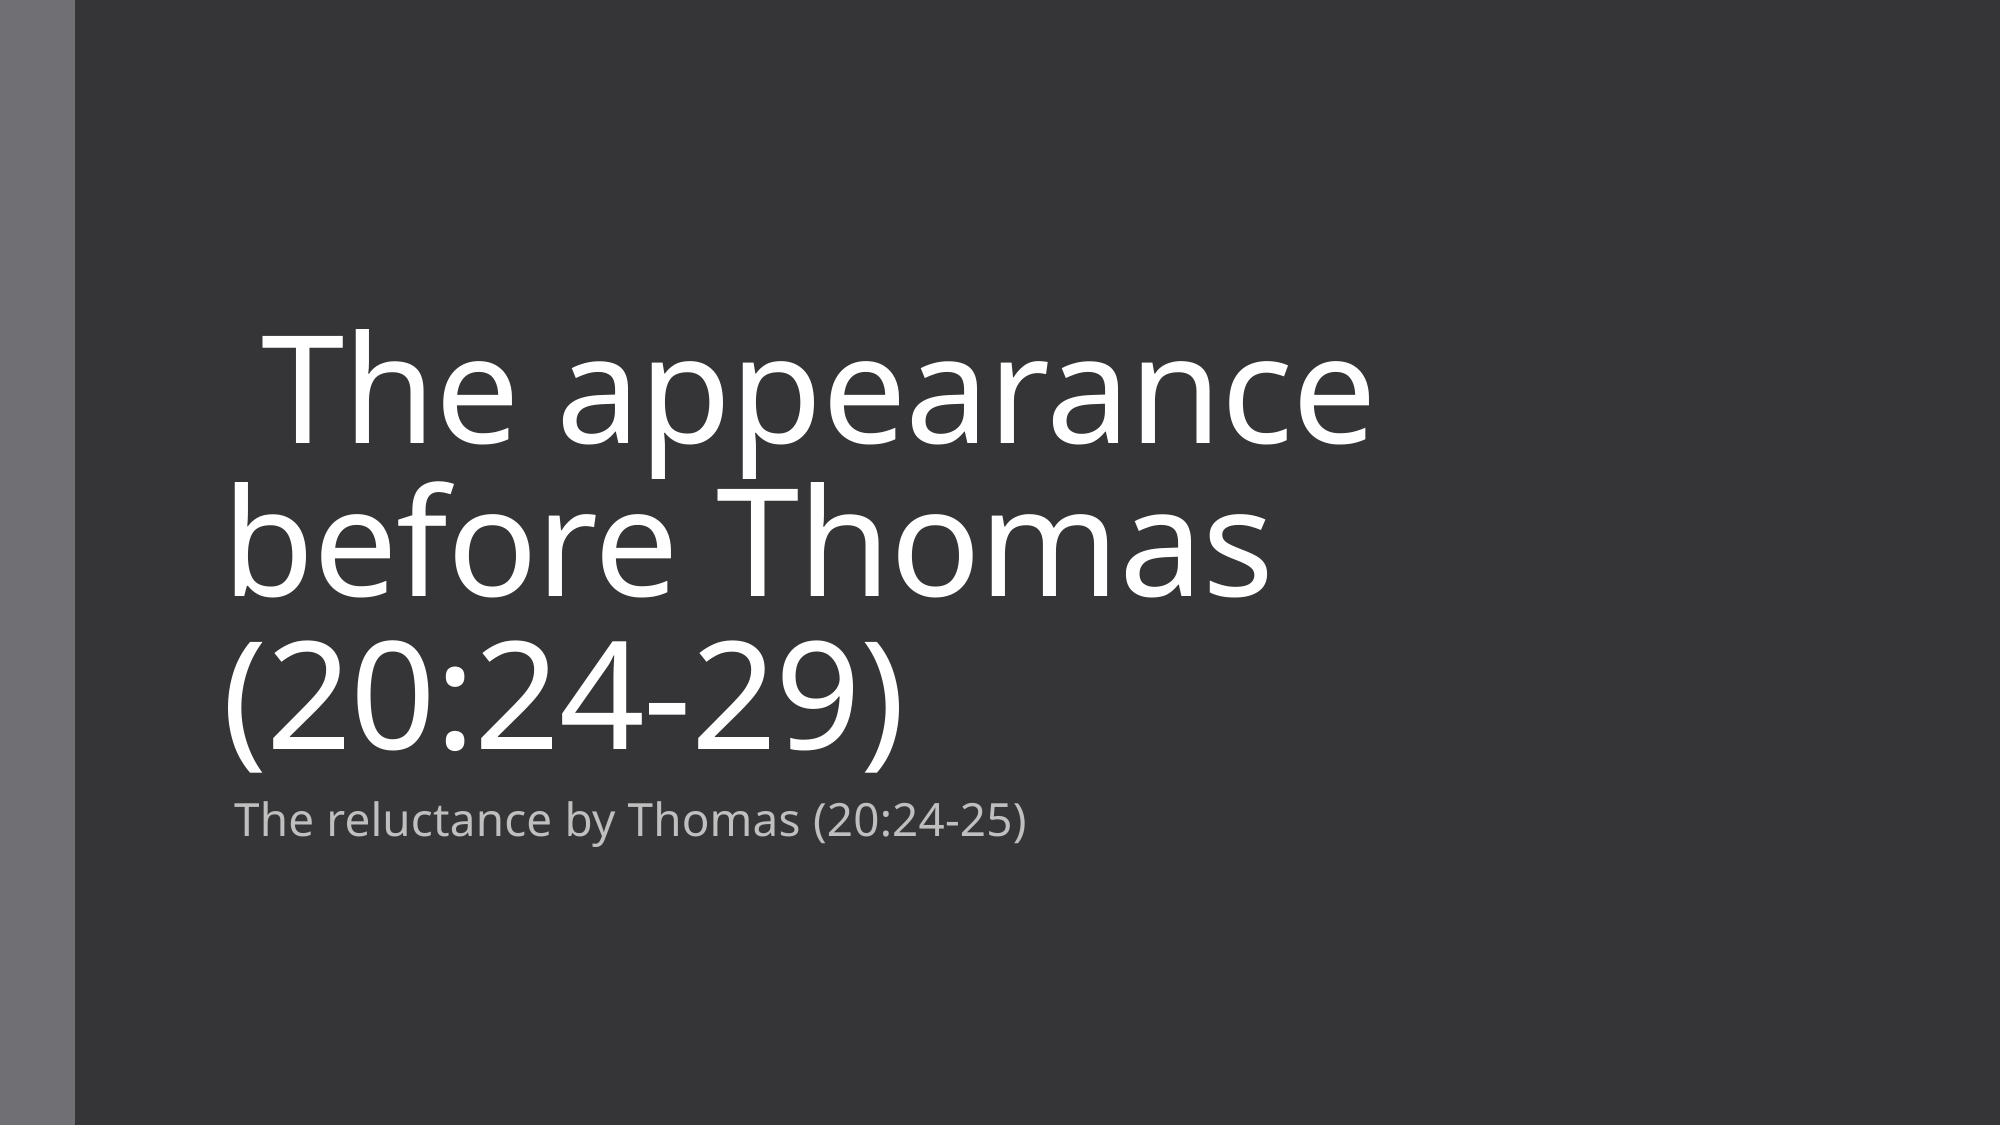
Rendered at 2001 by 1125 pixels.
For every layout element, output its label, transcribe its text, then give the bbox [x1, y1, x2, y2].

title The appearance before Thomas (20:24-29) [206, 124, 1752, 787]
subtitle The reluctance by Thomas (20:24-25) [206, 787, 1752, 1066]
